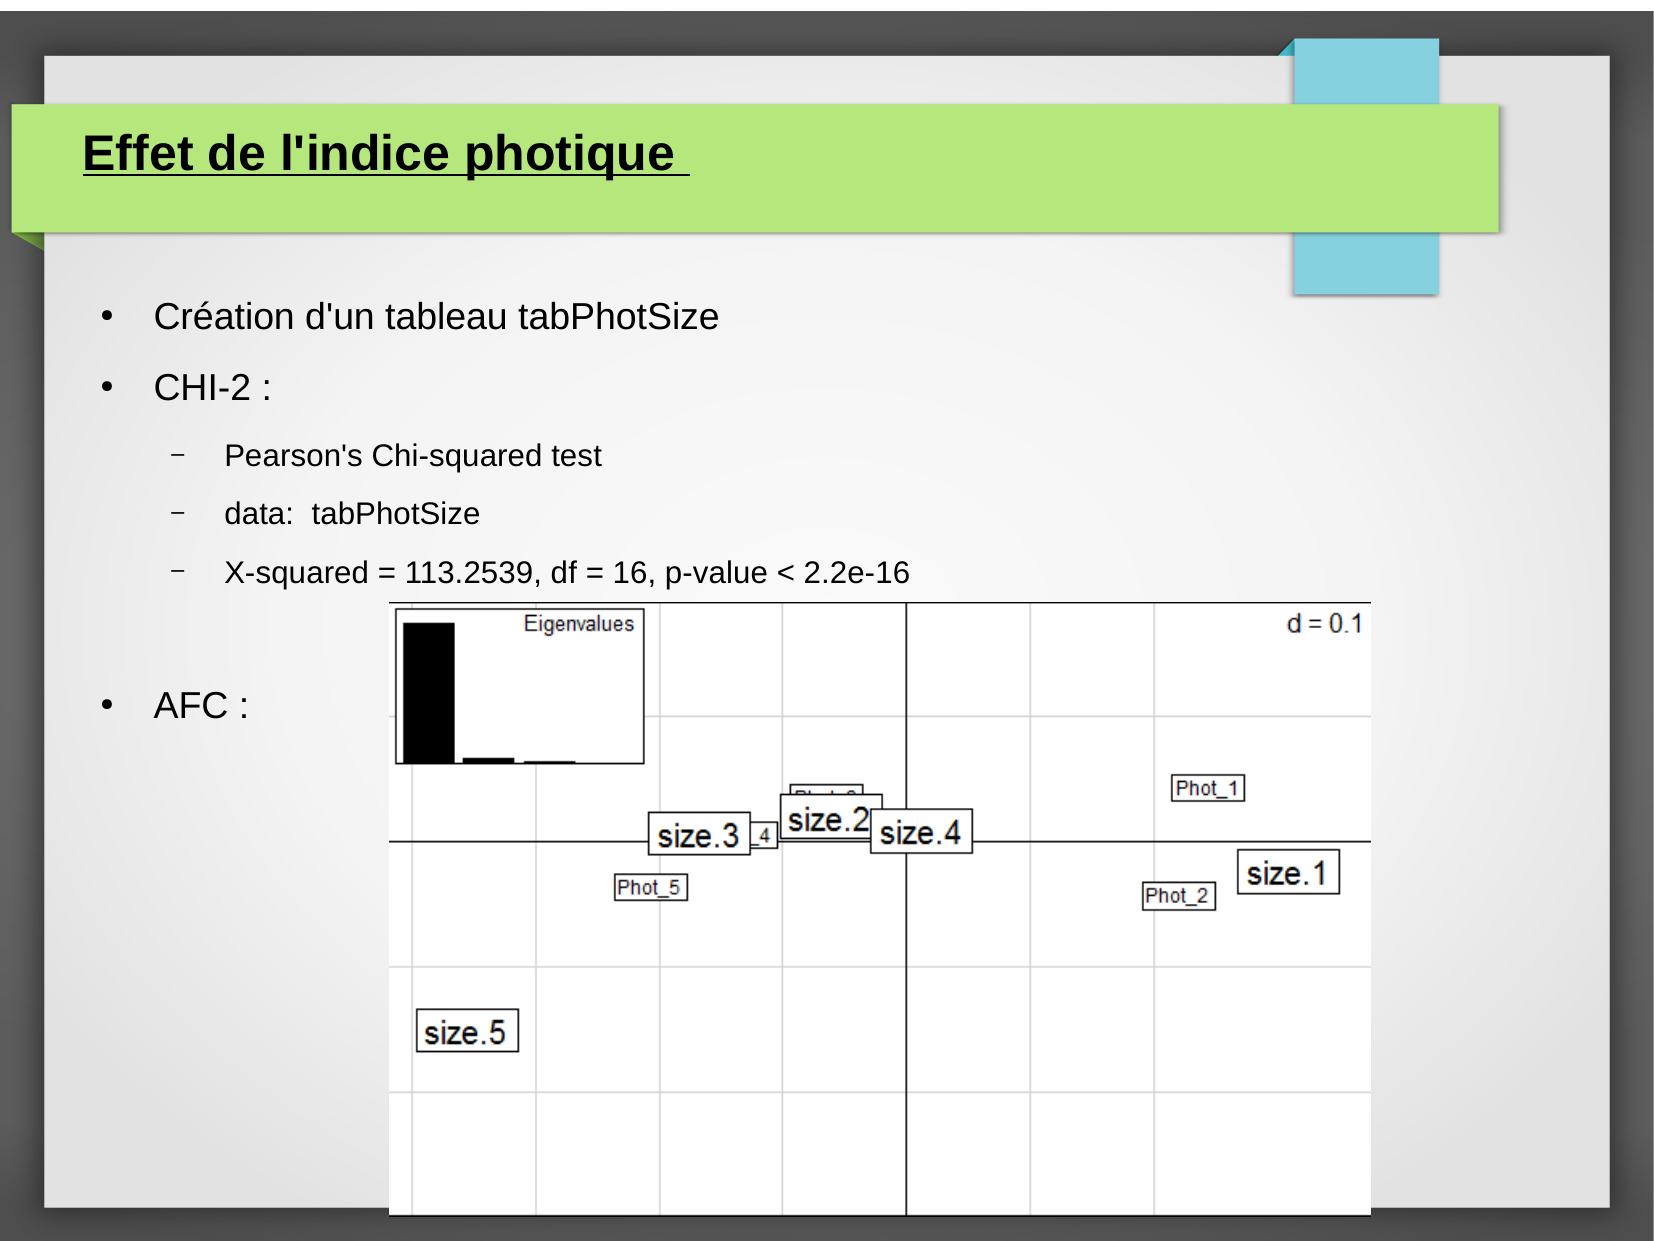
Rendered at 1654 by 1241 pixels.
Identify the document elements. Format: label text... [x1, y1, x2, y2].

picture [0, 11, 1654, 1241]
title Effet de l'indice photique [82, 94, 1264, 213]
list Création d'un tableau tabPhotSize CHI-2 : Pearson's Chi-squared test data: tabPhotSize X-squared = 113.2539, df = 16, p-value < 2.2e-16 AFC : [82, 295, 1571, 1015]
